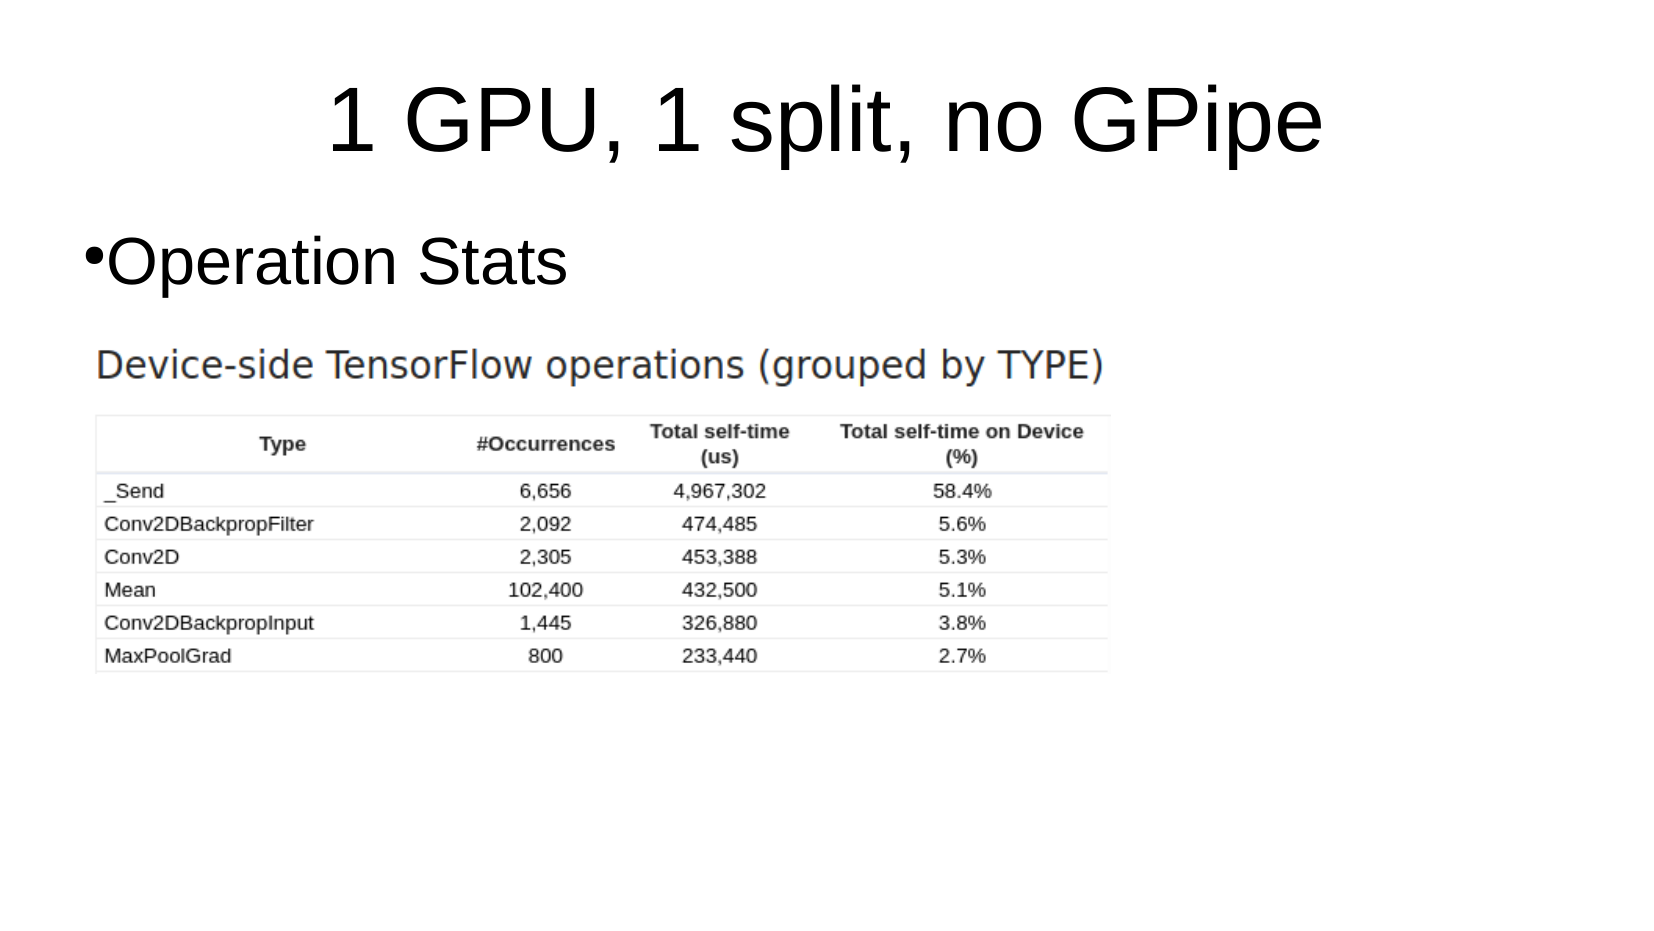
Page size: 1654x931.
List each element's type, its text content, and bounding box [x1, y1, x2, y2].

picture [83, 327, 1111, 674]
list Operation Stats [82, 217, 1571, 758]
title 1 GPU, 1 split, no GPipe [82, 37, 1571, 193]
